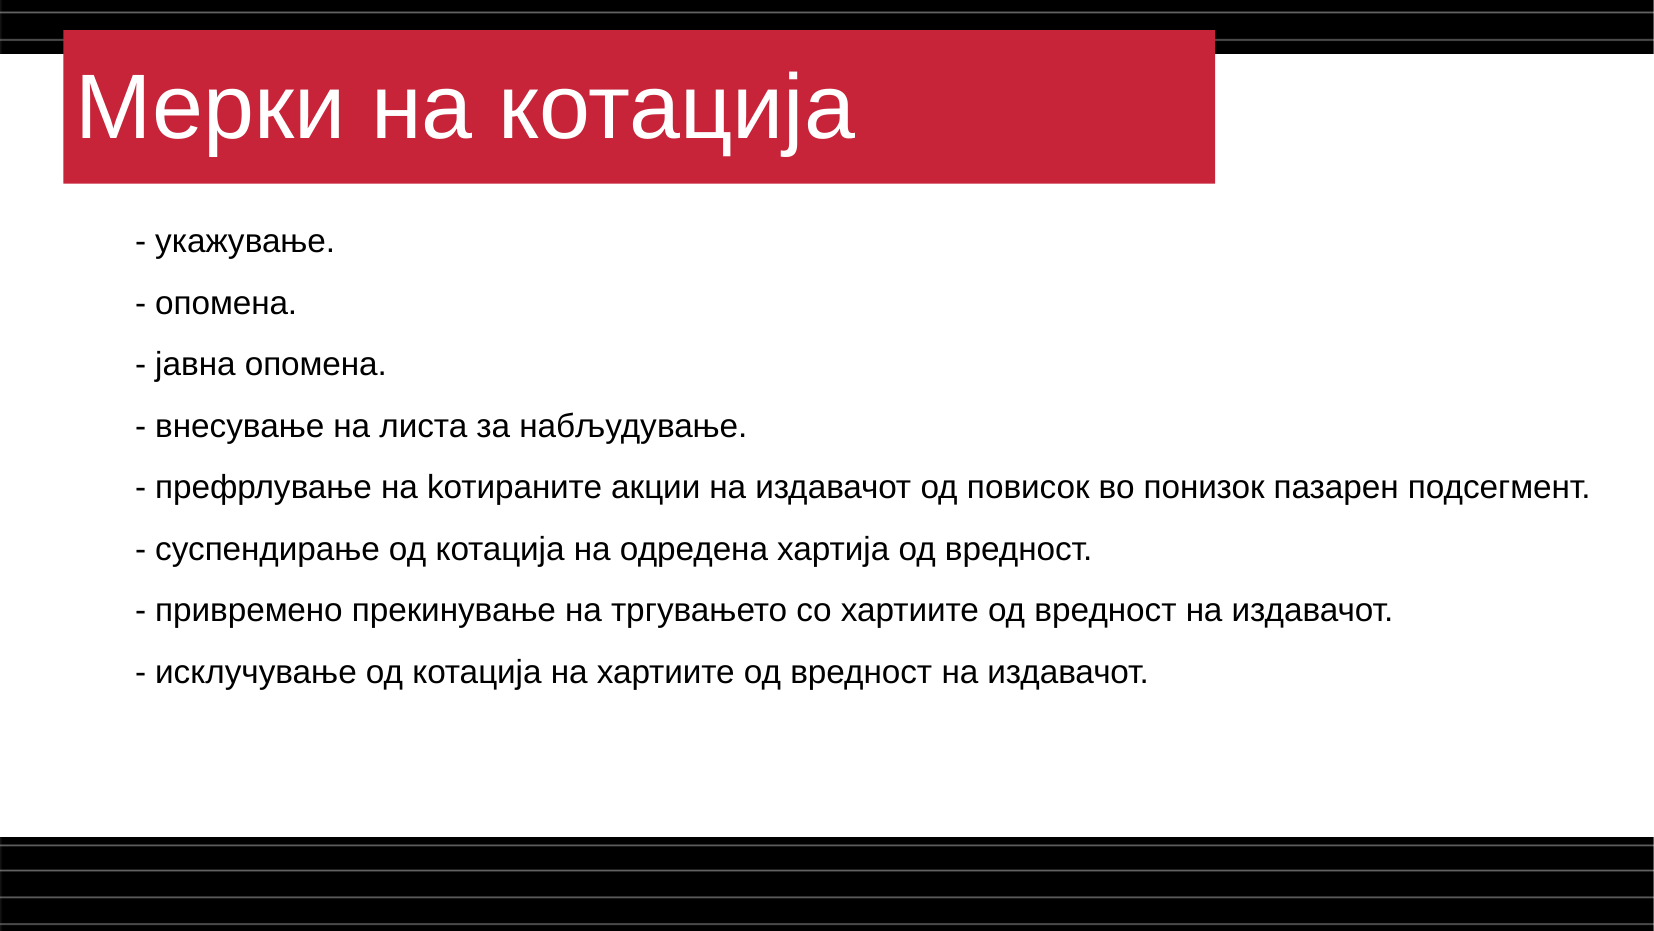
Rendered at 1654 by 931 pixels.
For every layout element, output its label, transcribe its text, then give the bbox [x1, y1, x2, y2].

picture [0, 837, 1654, 931]
title Мерки на котација [63, 30, 1216, 184]
picture [0, 0, 1654, 54]
subtitle - укажување. - опомена. - јавна опомена. - внесување на листа за набљудување. - префрлување на kотираните акции на издавачот од повисок во понизок пазарен подсегмент. - суспендирање од котација на одредена хартија од вредност. - привремено прекинување на тргувањето со хартиите од вредност на издавачот. - исклучување од котација на хартиите од вредност на издавачот. [60, 204, 1621, 807]
